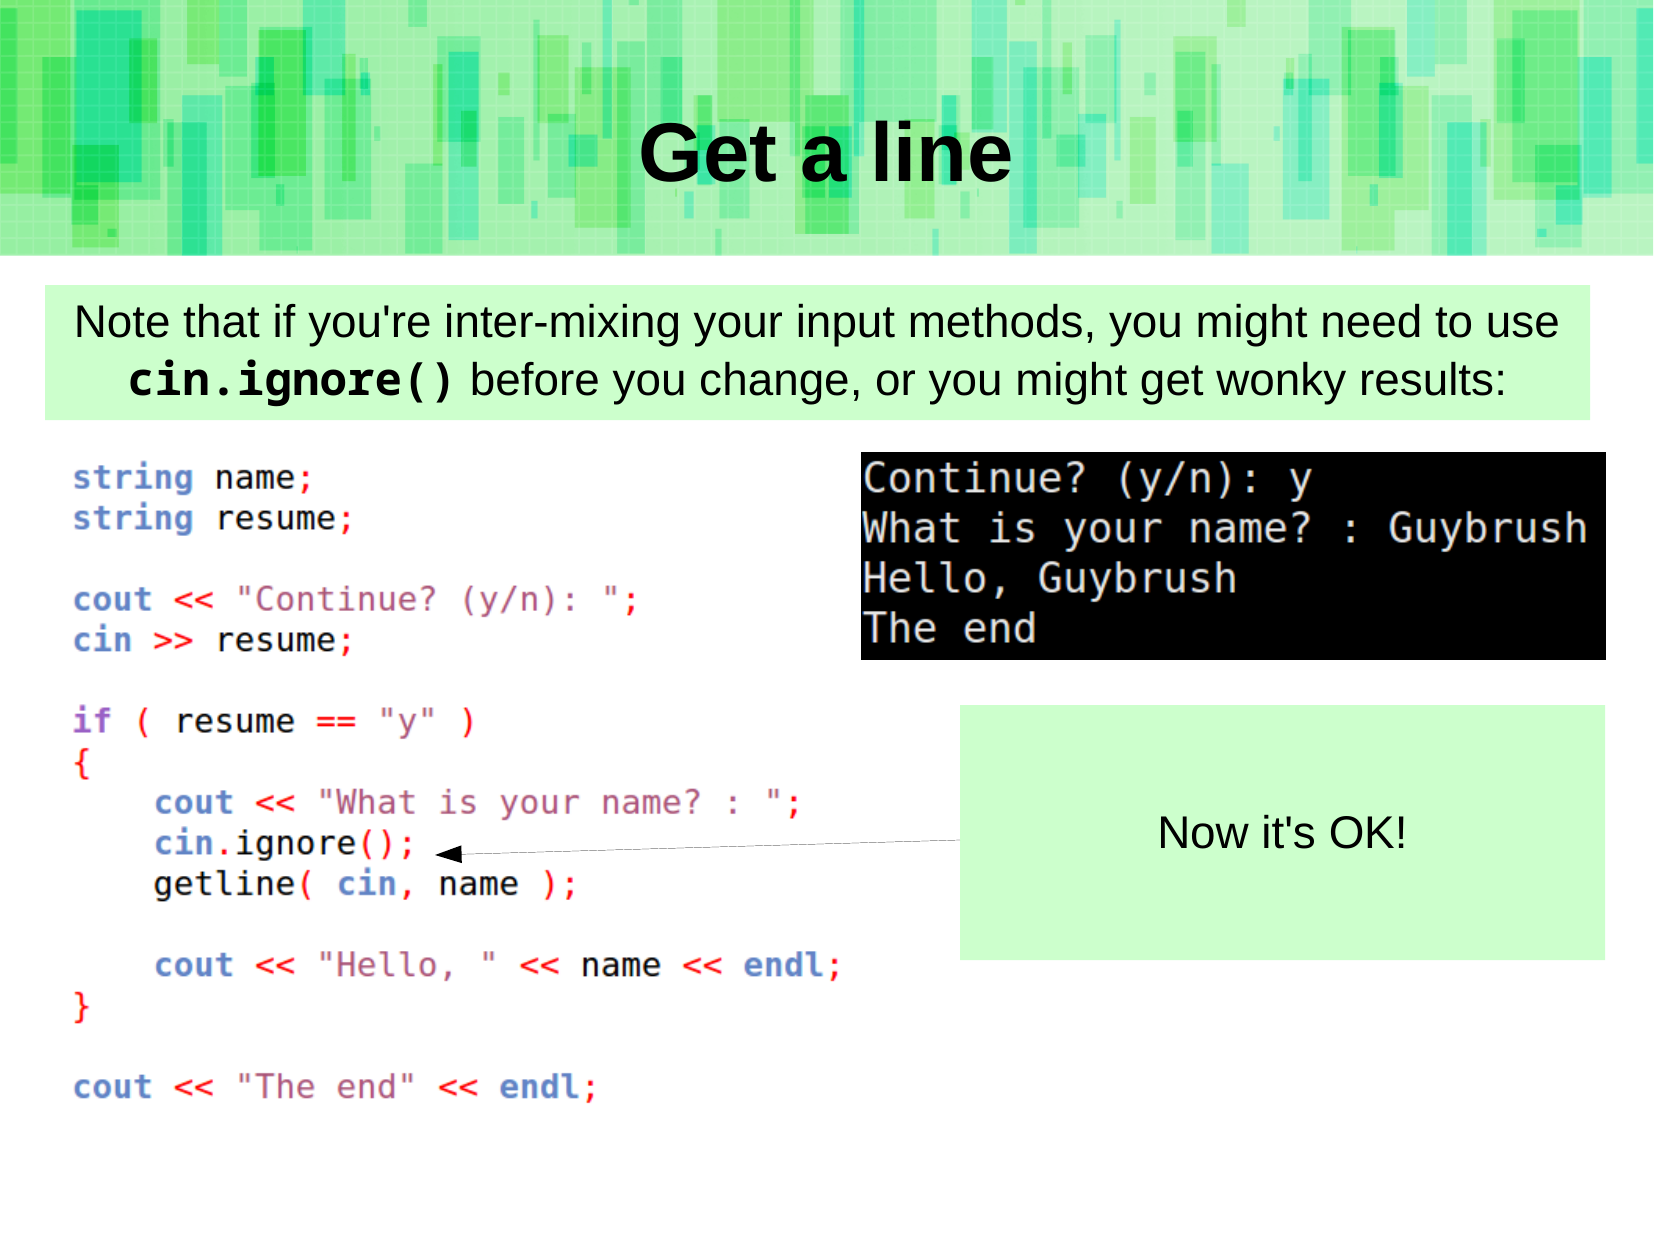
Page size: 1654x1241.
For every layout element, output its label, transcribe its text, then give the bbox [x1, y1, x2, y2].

text_box Note that if you're inter-mixing your input methods, you might need to use cin.ignore() before you change, or you might get wonky results: [45, 285, 1591, 421]
picture [0, 0, 1654, 1241]
text_box Now it's OK! [960, 705, 1606, 961]
title Get a line [82, 49, 1571, 257]
